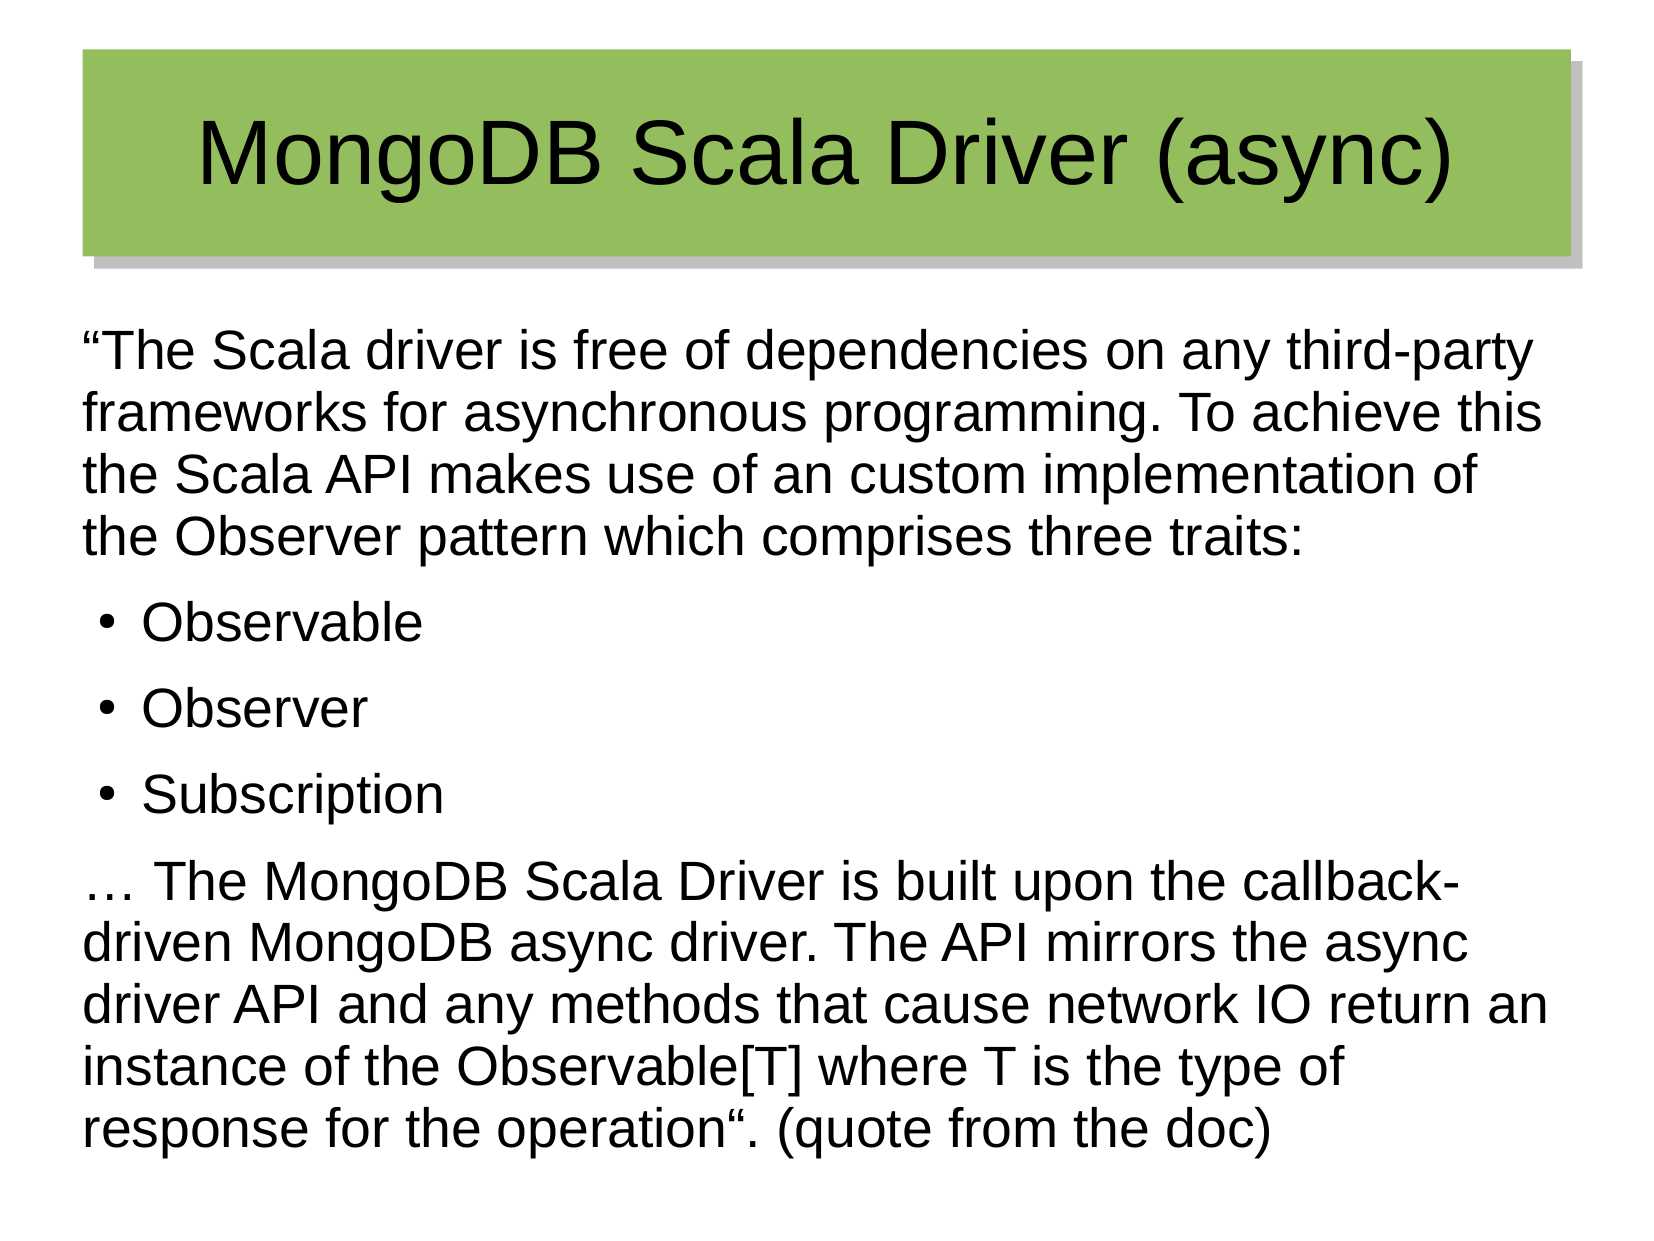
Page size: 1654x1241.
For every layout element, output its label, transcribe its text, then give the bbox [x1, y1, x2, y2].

list “The Scala driver is free of dependencies on any third-party frameworks for asynchronous programming. To achieve this the Scala API makes use of an custom implementation of the Observer pattern which comprises three traits: Observable Observer Subscription … The MongoDB Scala Driver is built upon the callback-driven MongoDB async driver. The API mirrors the async driver API and any methods that cause network IO return an instance of the Observable[T] where T is the type of response for the operation“. (quote from the doc) [82, 319, 1571, 1211]
title MongoDB Scala Driver (async) [82, 49, 1571, 257]
